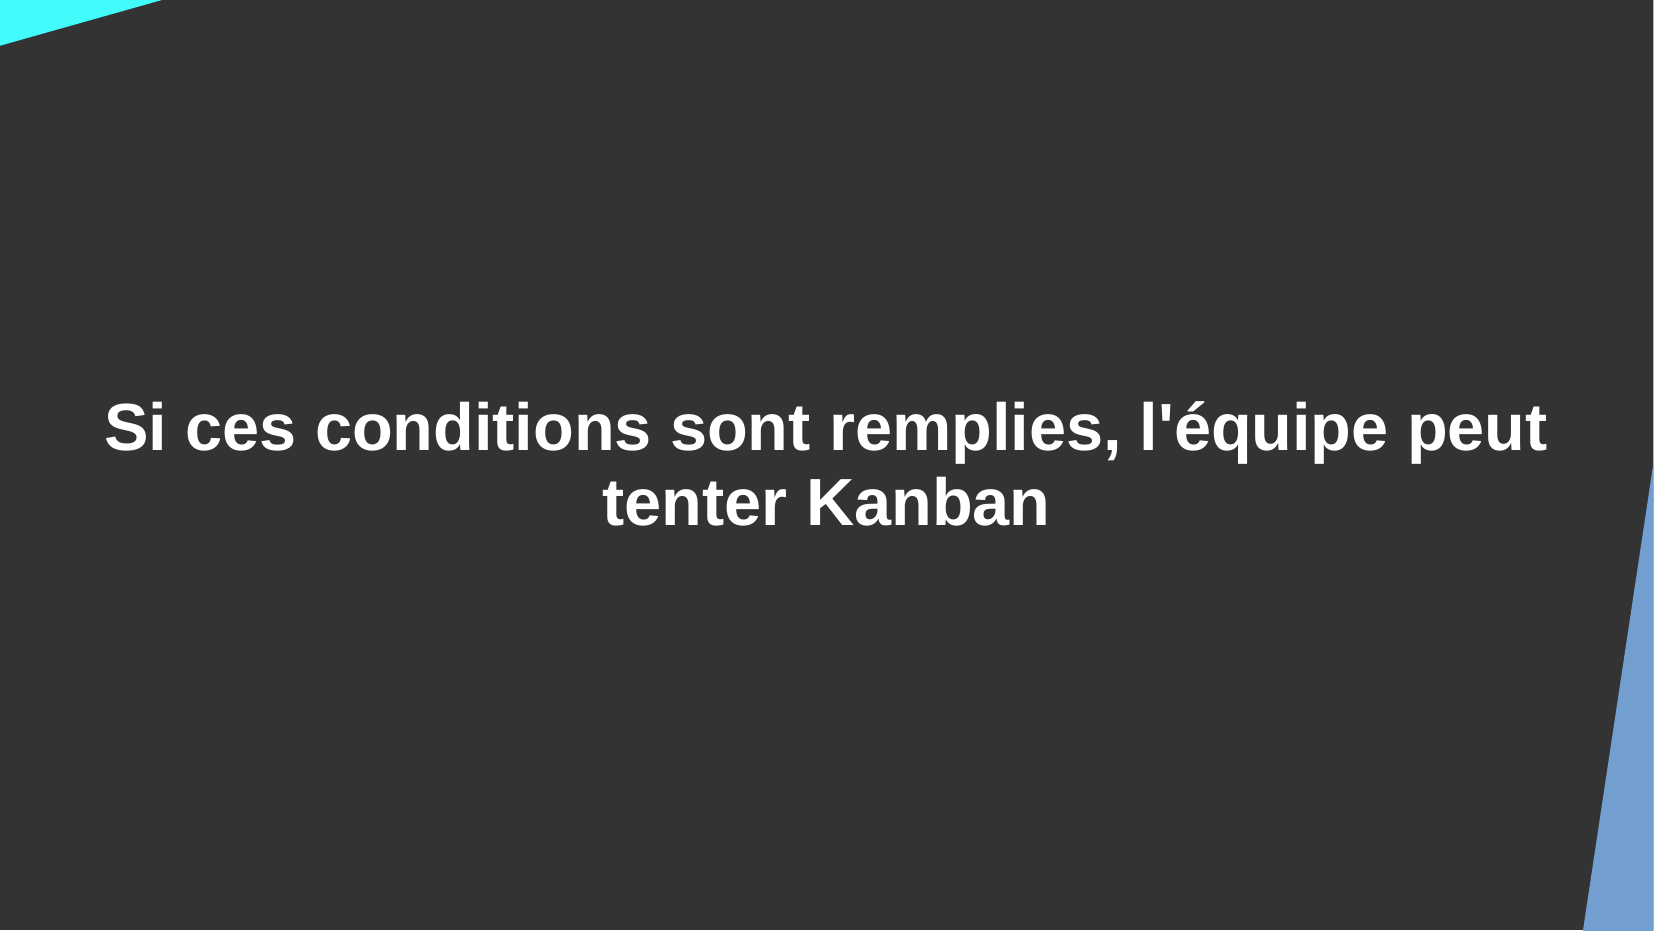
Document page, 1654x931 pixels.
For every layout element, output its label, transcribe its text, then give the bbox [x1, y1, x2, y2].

text_box [1582, 459, 1654, 931]
text_box [0, 0, 162, 46]
title Si ces conditions sont remplies, l'équipe peut tenter Kanban [31, 367, 1622, 563]
